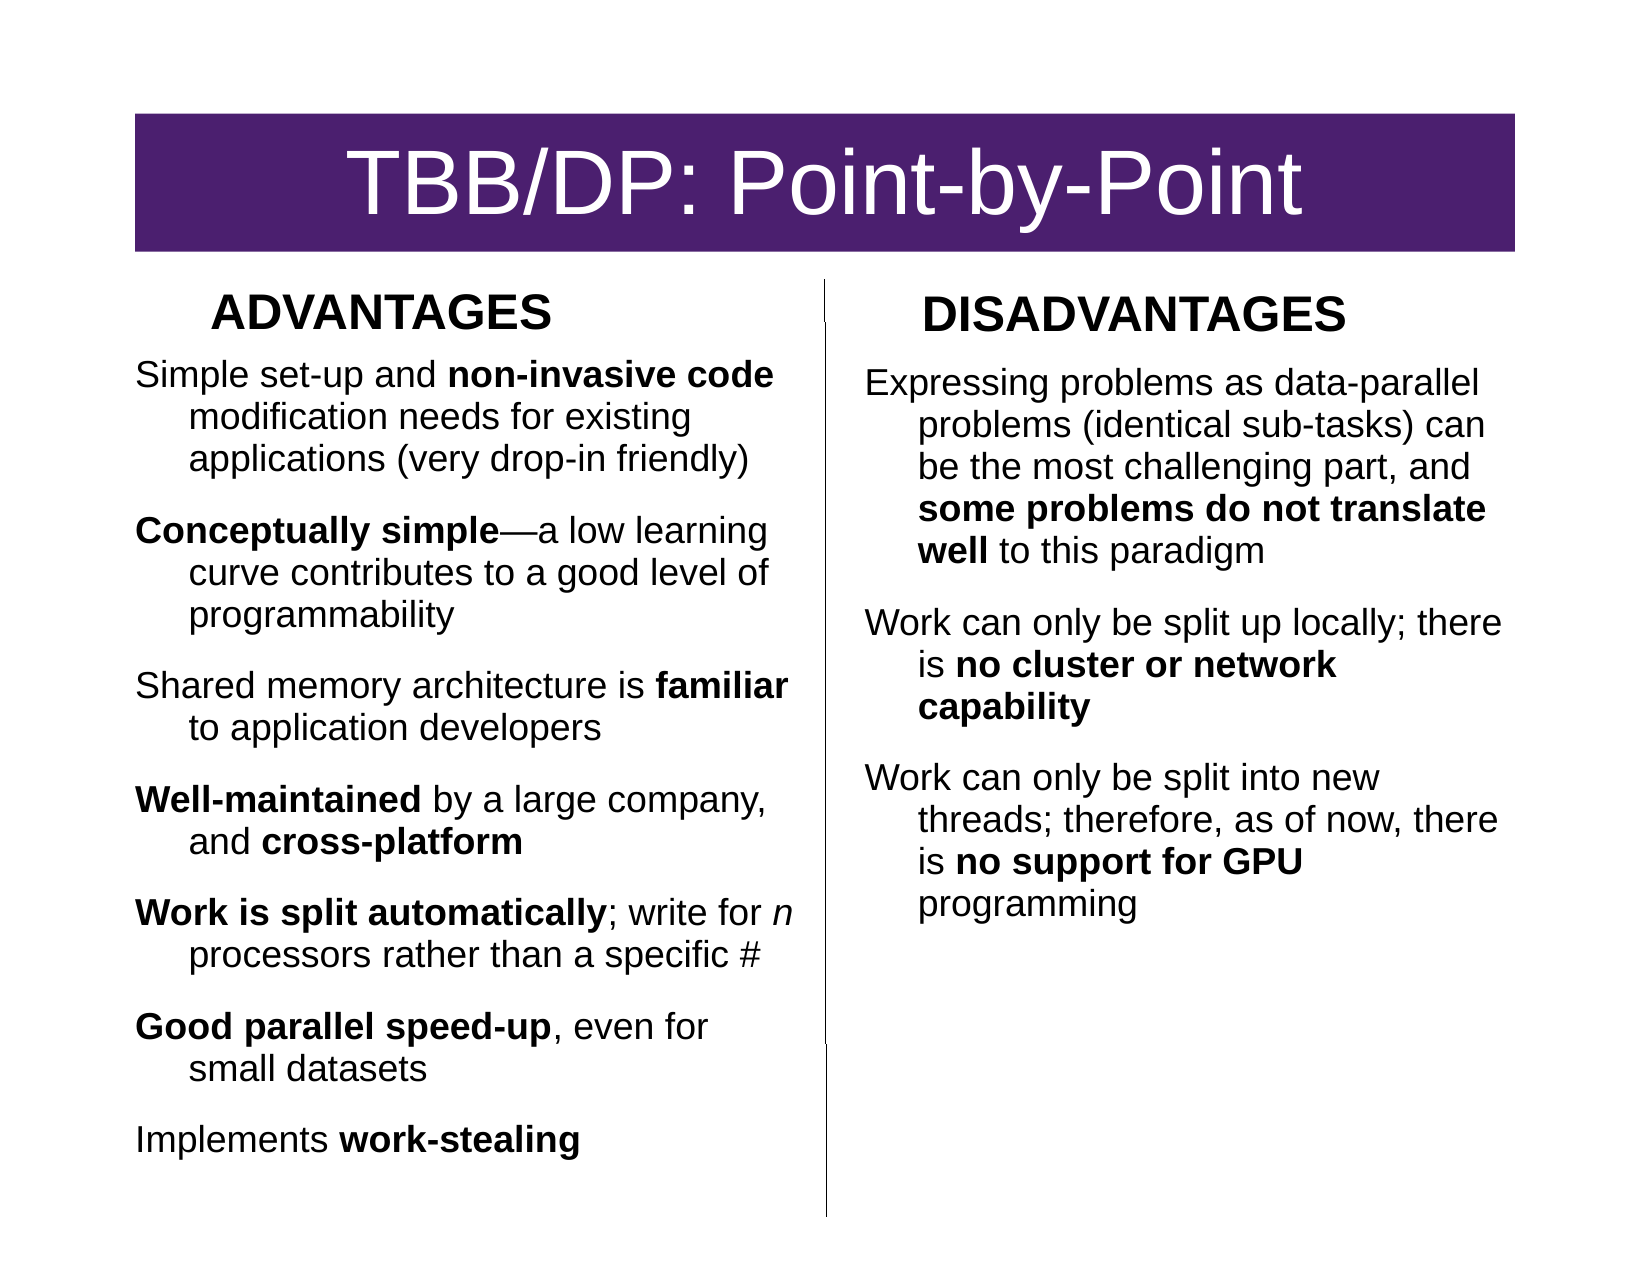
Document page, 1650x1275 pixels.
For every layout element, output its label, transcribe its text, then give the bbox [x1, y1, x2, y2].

list Simple set-up and non-invasive code modification needs for existing applications (very drop-in friendly) Conceptually simple—a low learning curve contributes to a good level of programmability Shared memory architecture is familiar to application developers Well-maintained by a large company, and cross-platform Work is split automatically; write for n processors rather than a specific # Good parallel speed-up, even for small datasets Implements work-stealing [117, 353, 798, 1203]
text_box DISADVANTAGES [907, 279, 1482, 350]
list Expressing problems as data-parallel problems (identical sub-tasks) can be the most challenging part, and some problems do not translate well to this paradigm Work can only be split up locally; there is no cluster or network capability Work can only be split into new threads; therefore, as of now, there is no support for GPU programming [846, 361, 1510, 1134]
title TBB/DP: Point-by-Point [135, 113, 1515, 252]
text_box ADVANTAGES [195, 277, 771, 348]
